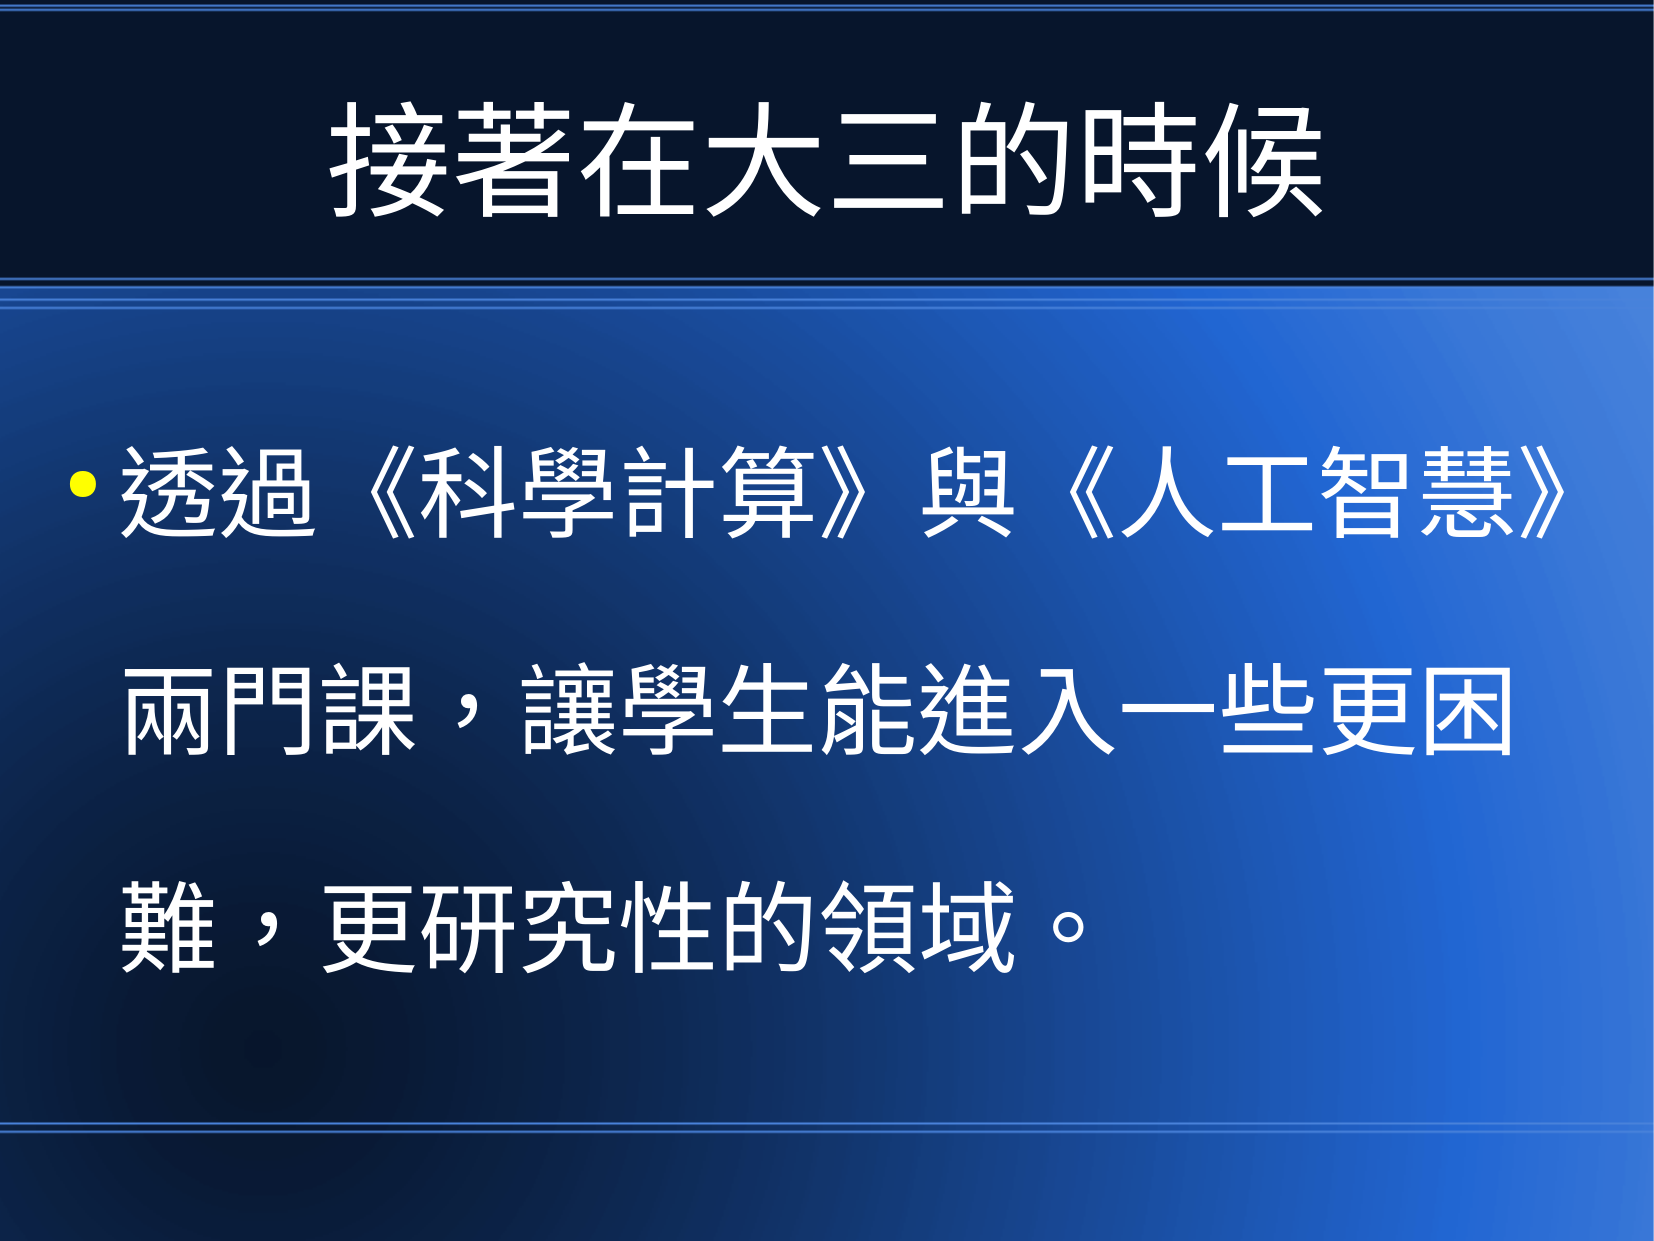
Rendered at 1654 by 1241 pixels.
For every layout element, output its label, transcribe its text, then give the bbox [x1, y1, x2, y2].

picture [0, 0, 1654, 1241]
list 透過《科學計算》與《人工智慧》兩門課，讓學生能進入一些更困難，更研究性的領域。 [47, 342, 1630, 1241]
title 接著在大三的時候 [82, 49, 1571, 257]
